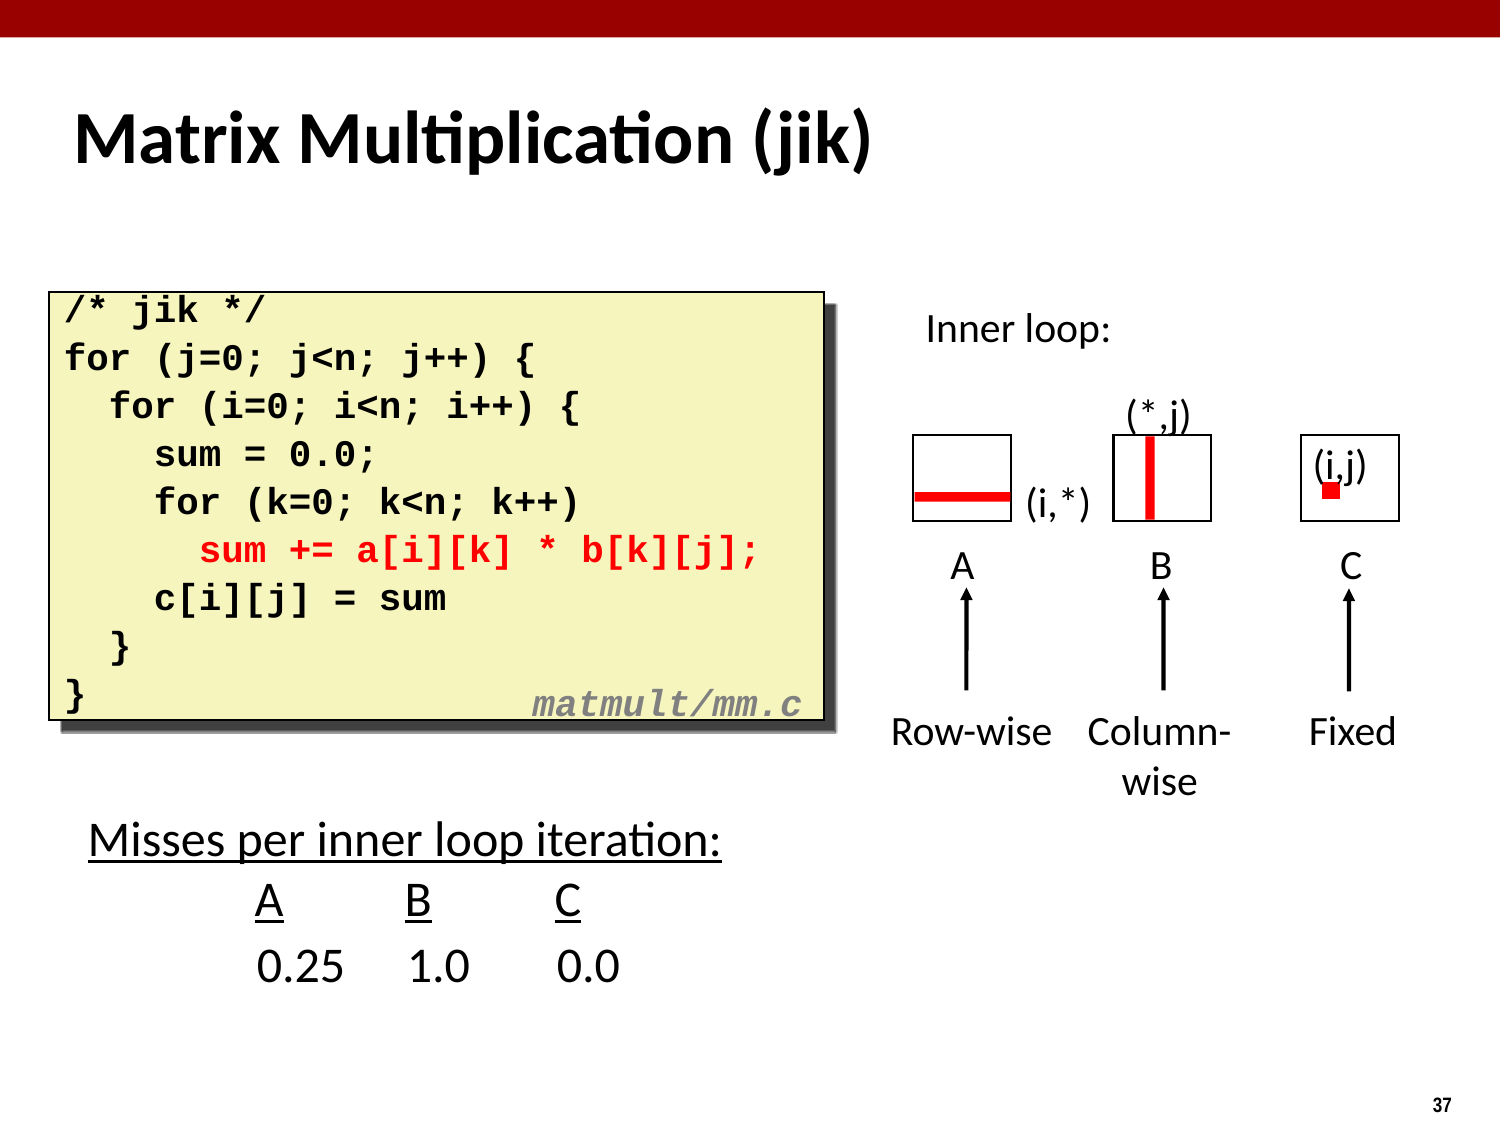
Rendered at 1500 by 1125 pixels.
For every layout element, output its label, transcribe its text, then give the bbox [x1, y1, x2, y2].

text_box B [1135, 530, 1188, 596]
text_box A [935, 530, 990, 596]
text_box matmult/mm.c [518, 674, 818, 733]
text_box (i,j) [1297, 430, 1384, 496]
text_box Column- wise [1072, 696, 1247, 811]
text_box Misses per inner loop iteration: A B C [72, 798, 967, 1000]
text_box Fixed [1293, 696, 1413, 761]
text_box [913, 435, 1012, 521]
text_box (*,j) [1110, 380, 1207, 446]
text_box [1113, 435, 1212, 521]
text_box C [1325, 530, 1378, 596]
text_box Inner loop: [910, 293, 1127, 358]
text_box [1300, 435, 1399, 521]
text_box Row-wise [875, 696, 1068, 761]
text_box /* jik */ for (j=0; j<n; j++) { for (i=0; i<n; i++) { sum = 0.0; for (k=0; k<n; k++) sum += a[i][k] * b[k][j]; c[i][j] = sum } } [49, 291, 824, 720]
text_box 0.25 1.0 0.0 [75, 924, 908, 1025]
title Matrix Multiplication (jik) [58, 71, 1304, 197]
text_box (i,*) [1010, 468, 1107, 533]
